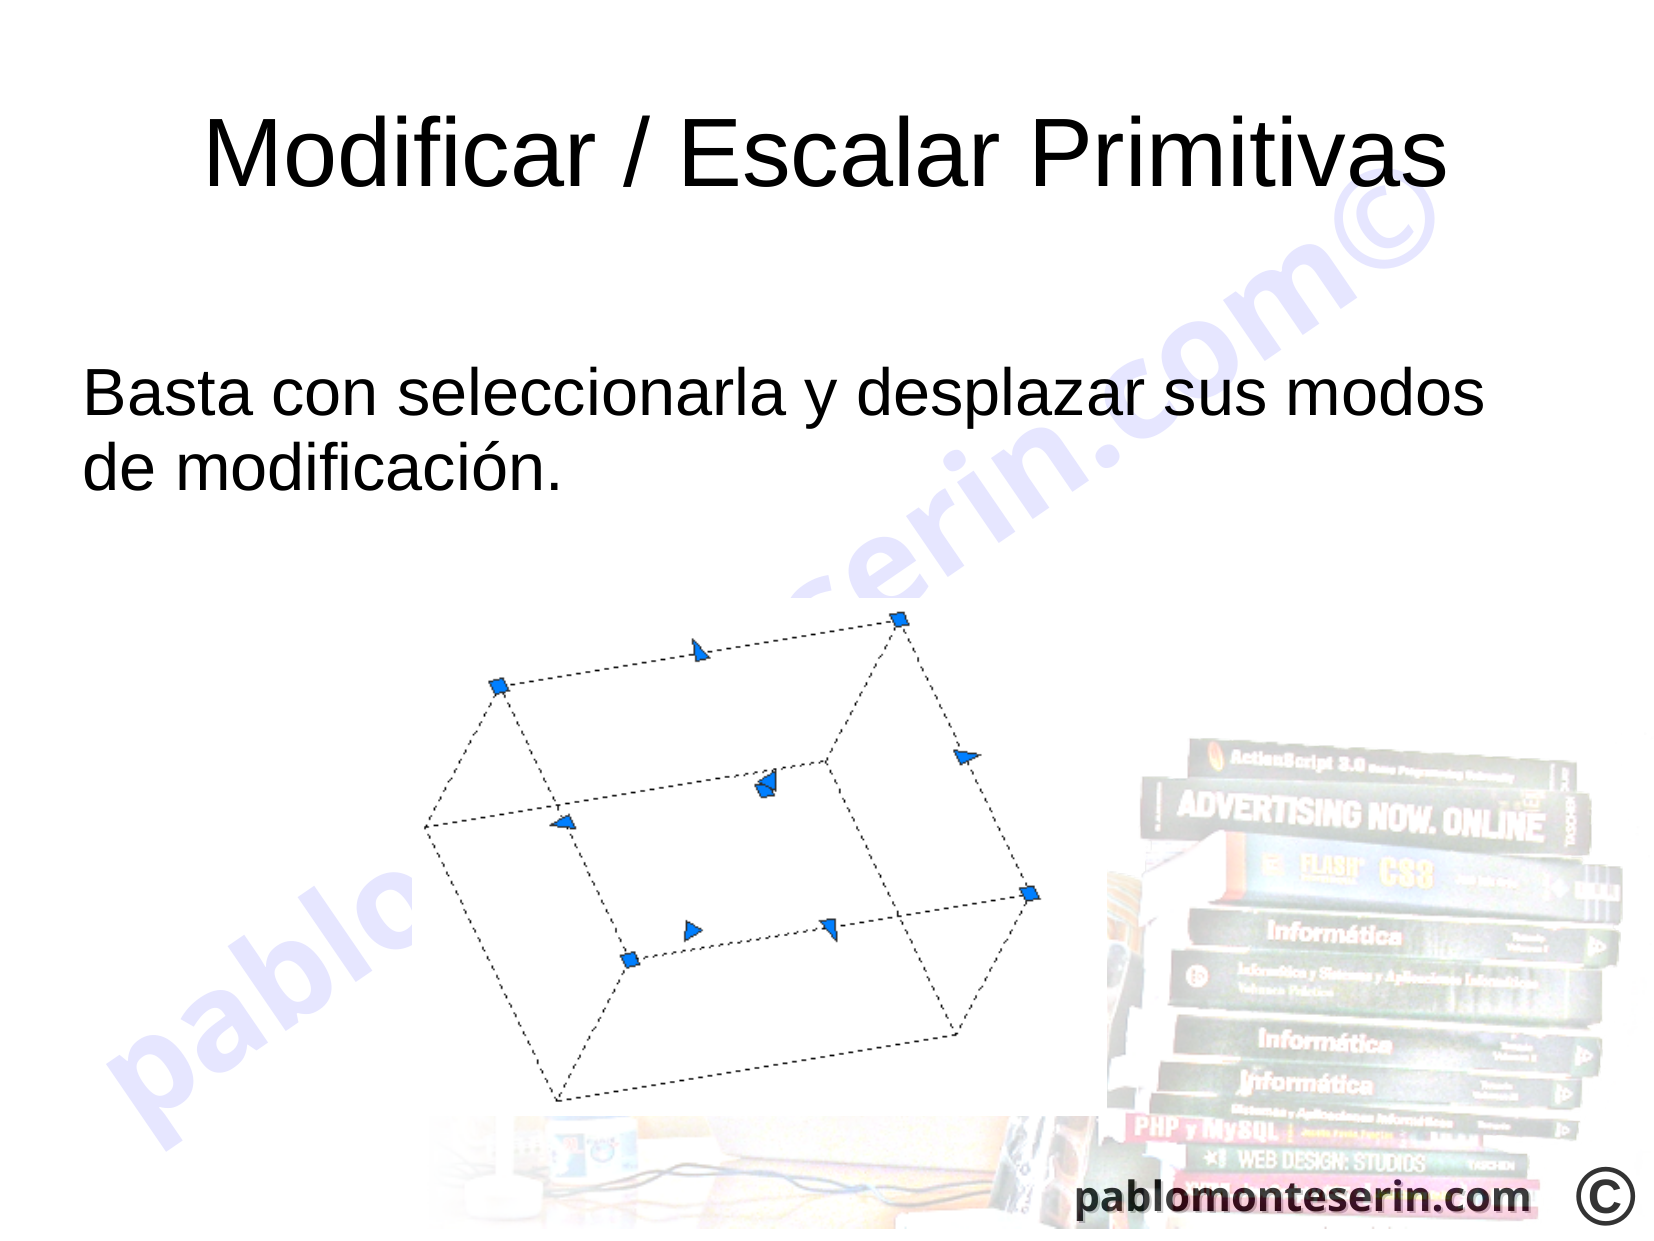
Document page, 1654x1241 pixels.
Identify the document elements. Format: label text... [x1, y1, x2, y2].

title Modificar / Escalar Primitivas [82, 49, 1571, 257]
picture [412, 598, 1654, 1229]
subtitle Basta con seleccionarla y desplazar sus modos de modificación. [82, 297, 1571, 563]
